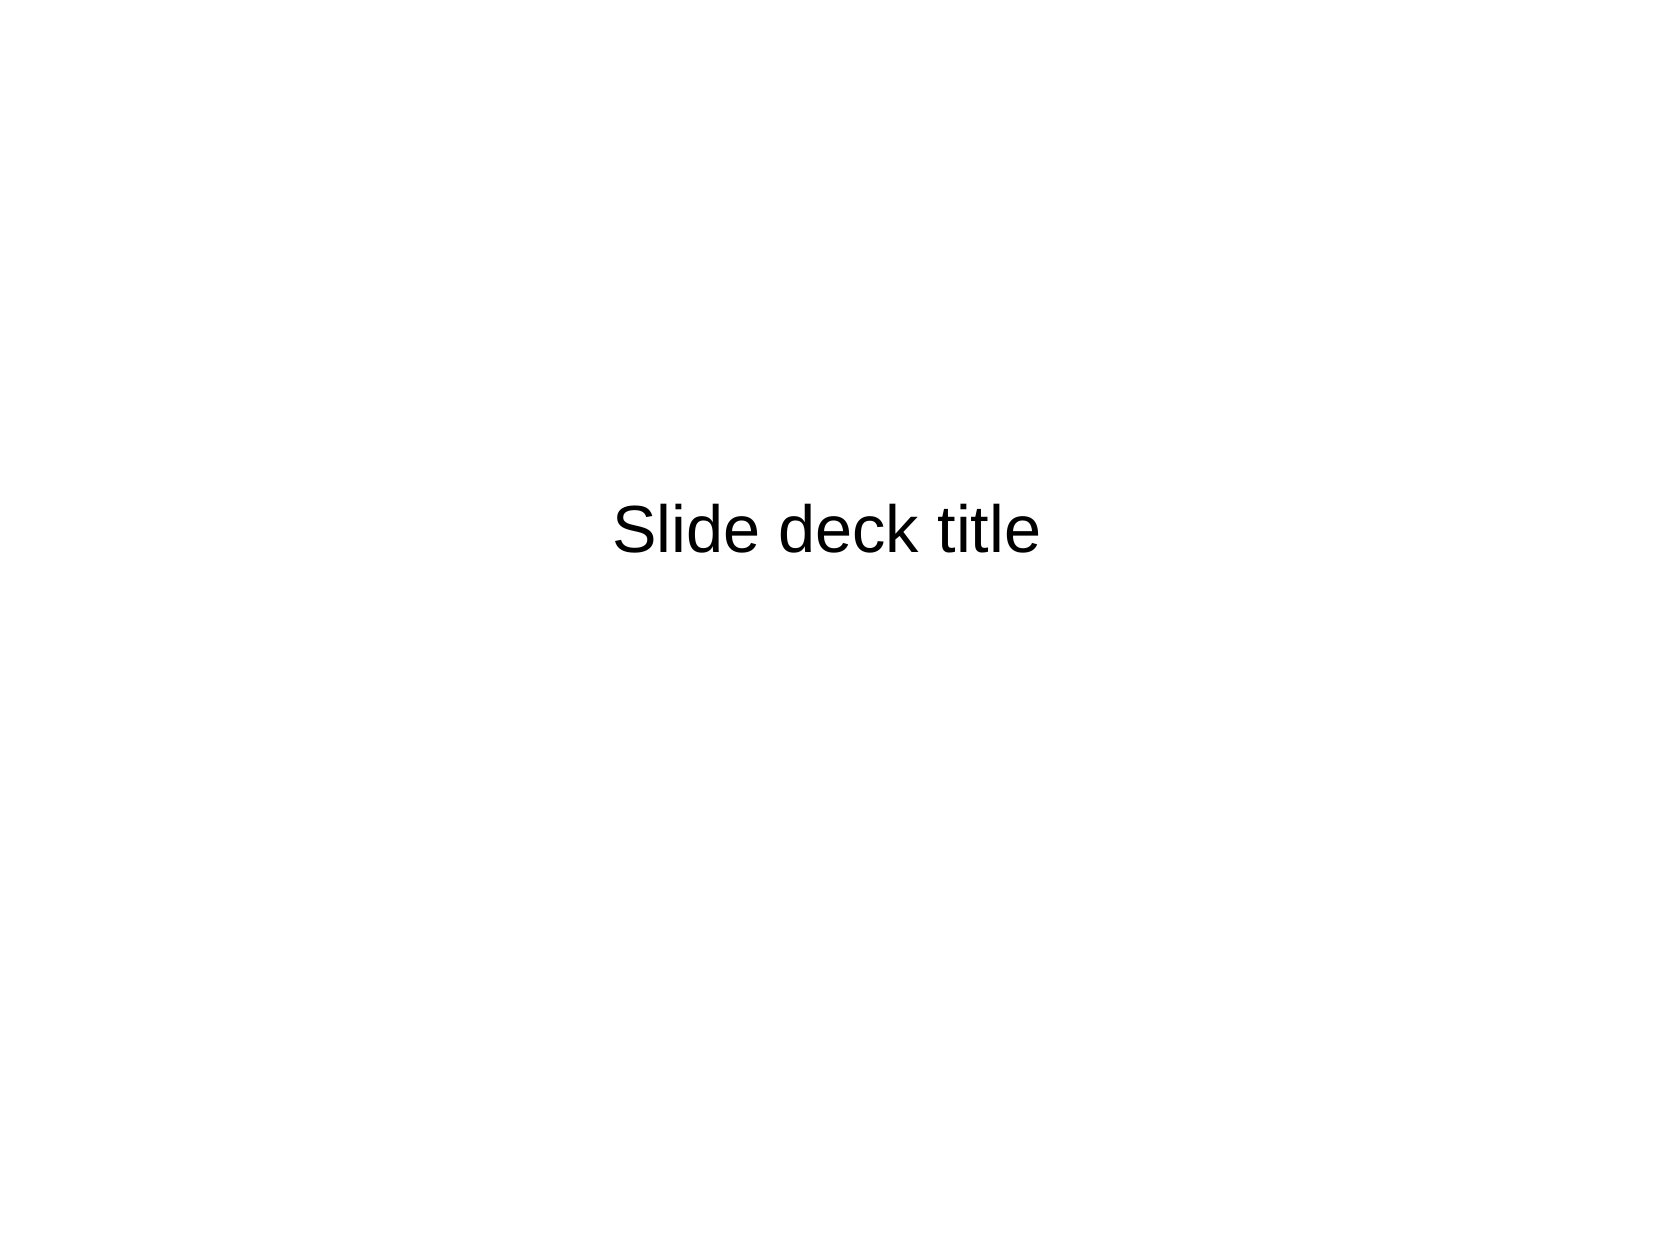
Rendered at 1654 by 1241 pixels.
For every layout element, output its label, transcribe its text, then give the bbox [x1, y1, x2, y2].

subtitle Slide deck title [82, 49, 1571, 1010]
